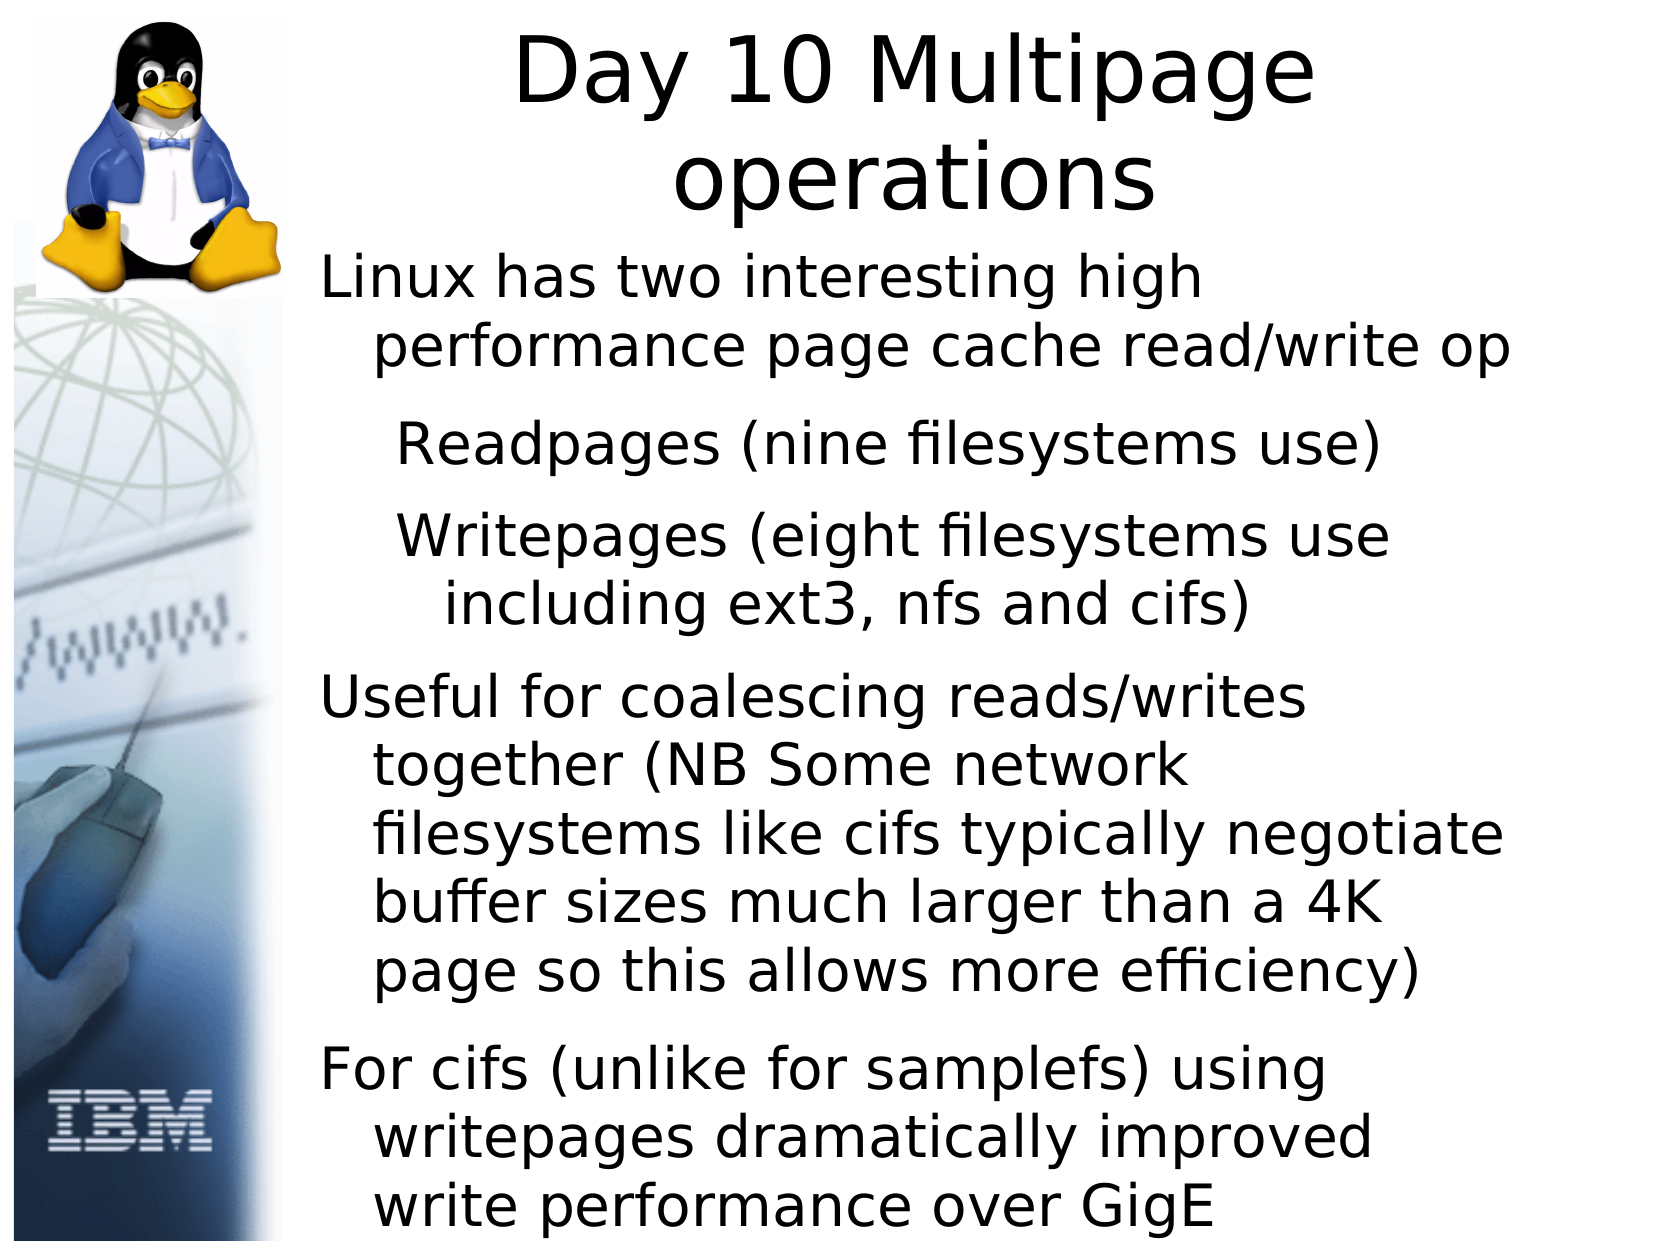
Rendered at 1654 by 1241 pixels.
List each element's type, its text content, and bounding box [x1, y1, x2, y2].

list Linux has two interesting high performance page cache read/write op Readpages (nine filesystems use) Writepages (eight filesystems use including ext3, nfs and cifs) Useful for coalescing reads/writes together (NB Some network filesystems like cifs typically negotiate buffer sizes much larger than a 4K page so this allows more efficiency) For cifs (unlike for samplefs) using writepages dramatically improved write performance over GigE [301, 243, 1520, 1235]
title Day 10 Multipage operations [301, 17, 1528, 231]
